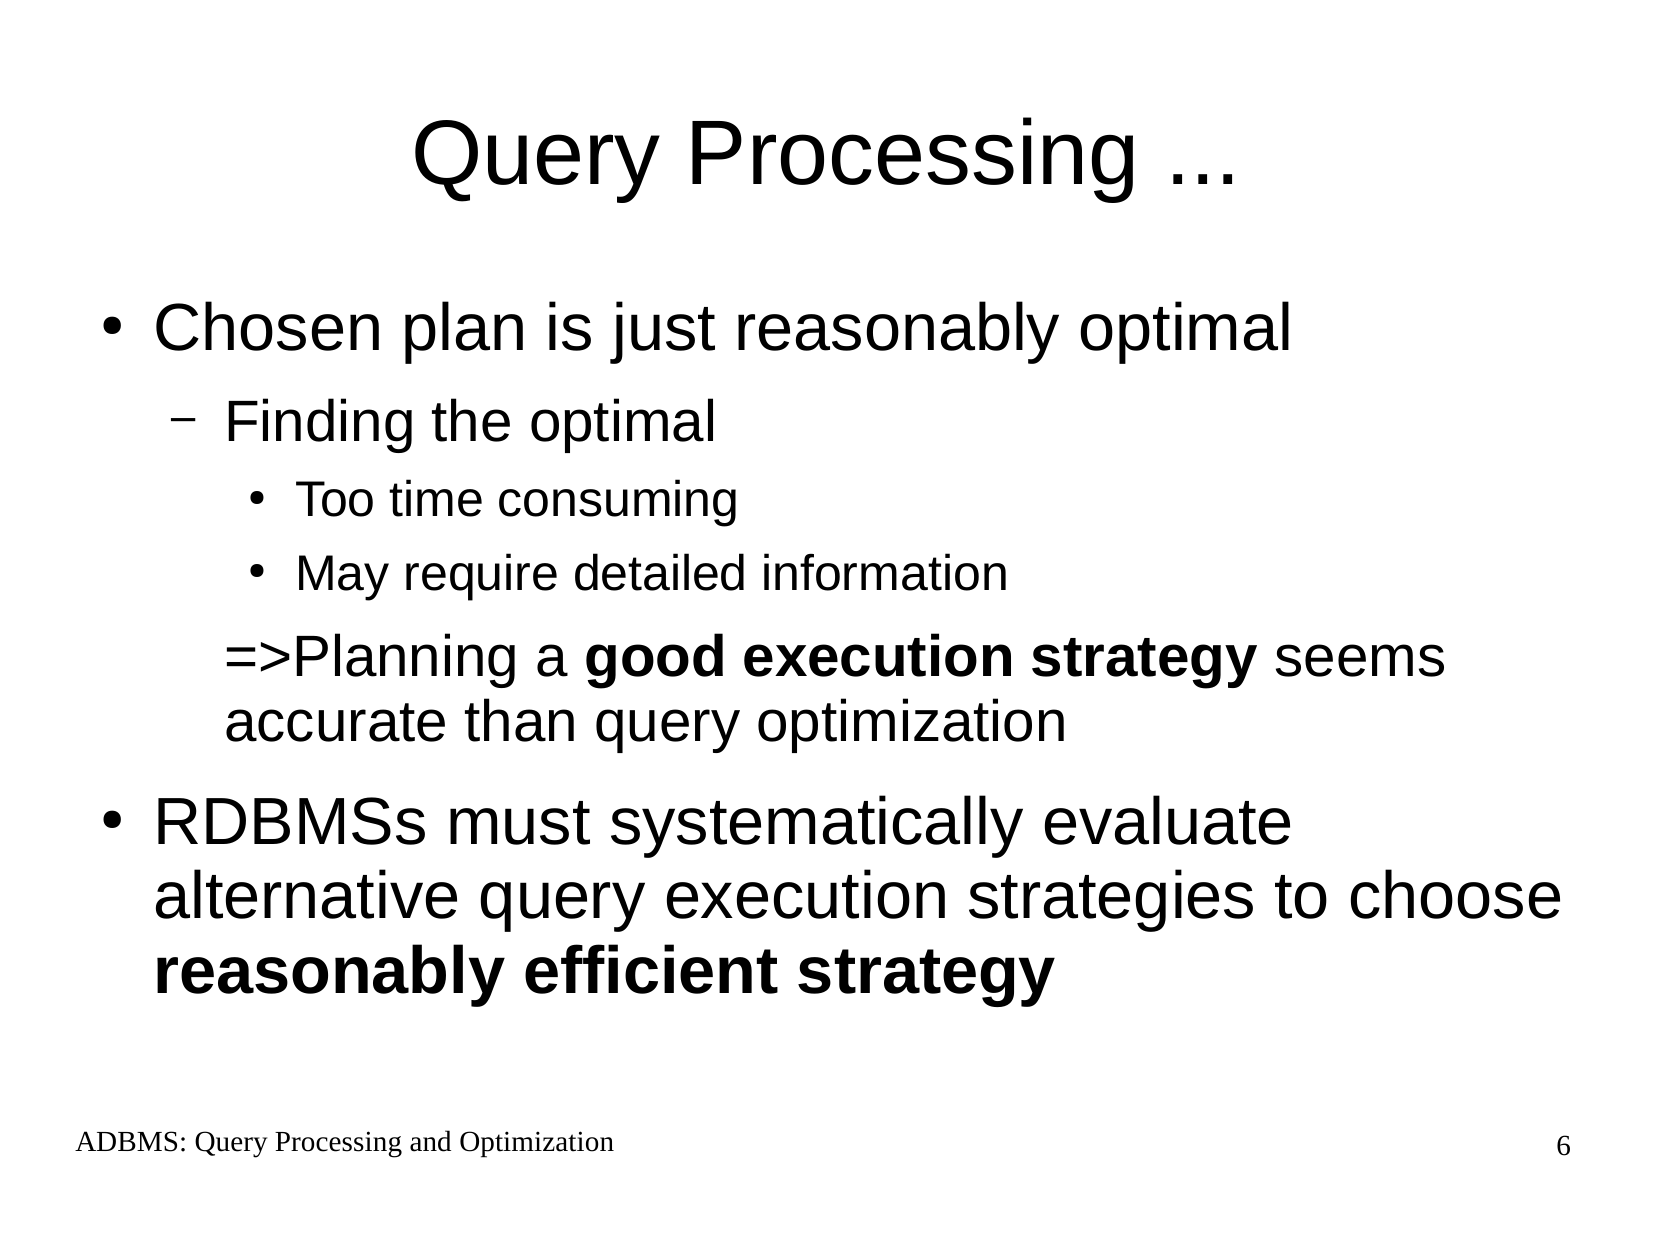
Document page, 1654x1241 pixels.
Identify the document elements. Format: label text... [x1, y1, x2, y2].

list Chosen plan is just reasonably optimal Finding the optimal Too time consuming May require detailed information =>Planning a good execution strategy seems accurate than query optimization RDBMSs must systematically evaluate alternative query execution strategies to choose reasonably efficient strategy [82, 290, 1571, 1111]
title Query Processing ... [82, 49, 1571, 257]
